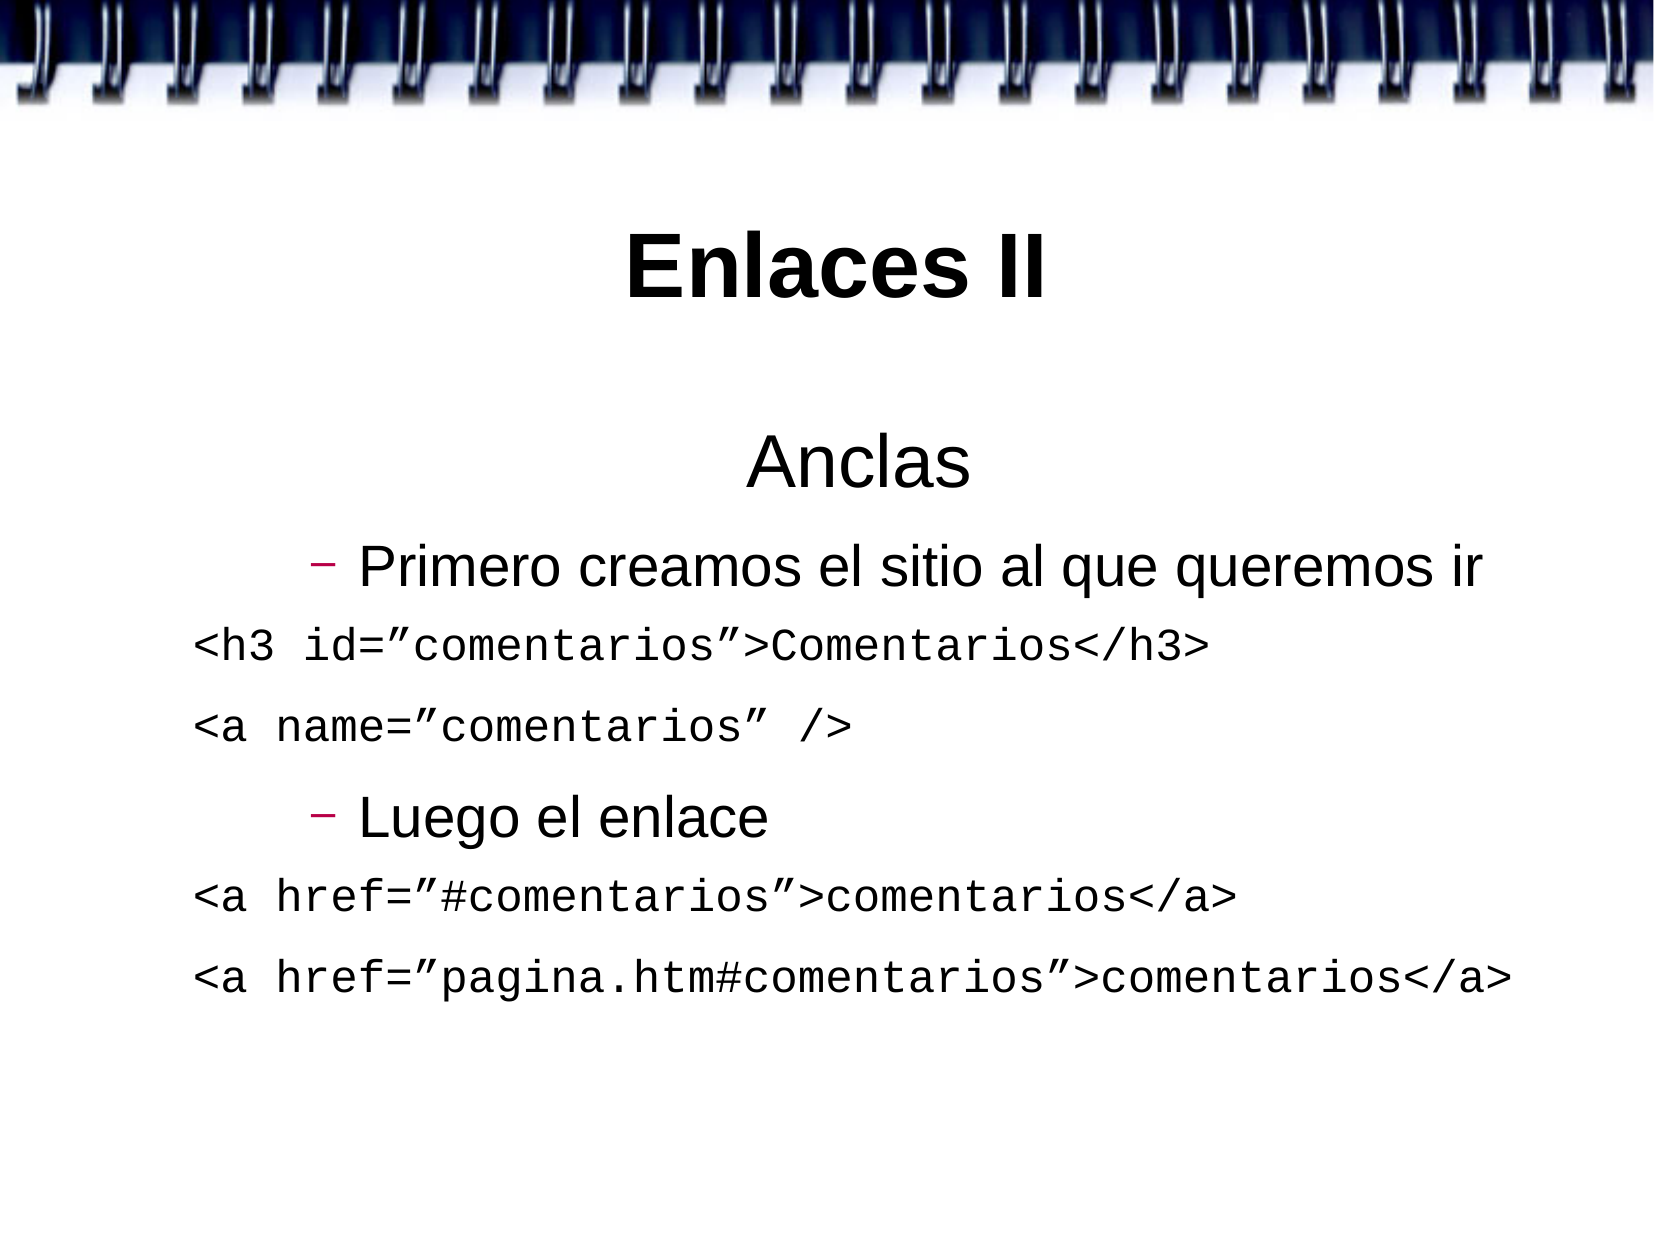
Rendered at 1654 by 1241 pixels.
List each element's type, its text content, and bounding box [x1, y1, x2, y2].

title Enlaces II [139, 169, 1535, 362]
picture [0, 0, 1654, 121]
list Anclas Primero creamos el sitio al que queremos ir <h3 id=”comentarios”>Comentarios</h3> <a name=”comentarios” /> Luego el enlace <a href=”#comentarios”>comentarios</a> <a href=”pagina.htm#comentarios”>comentarios</a> [122, 419, 1526, 1035]
